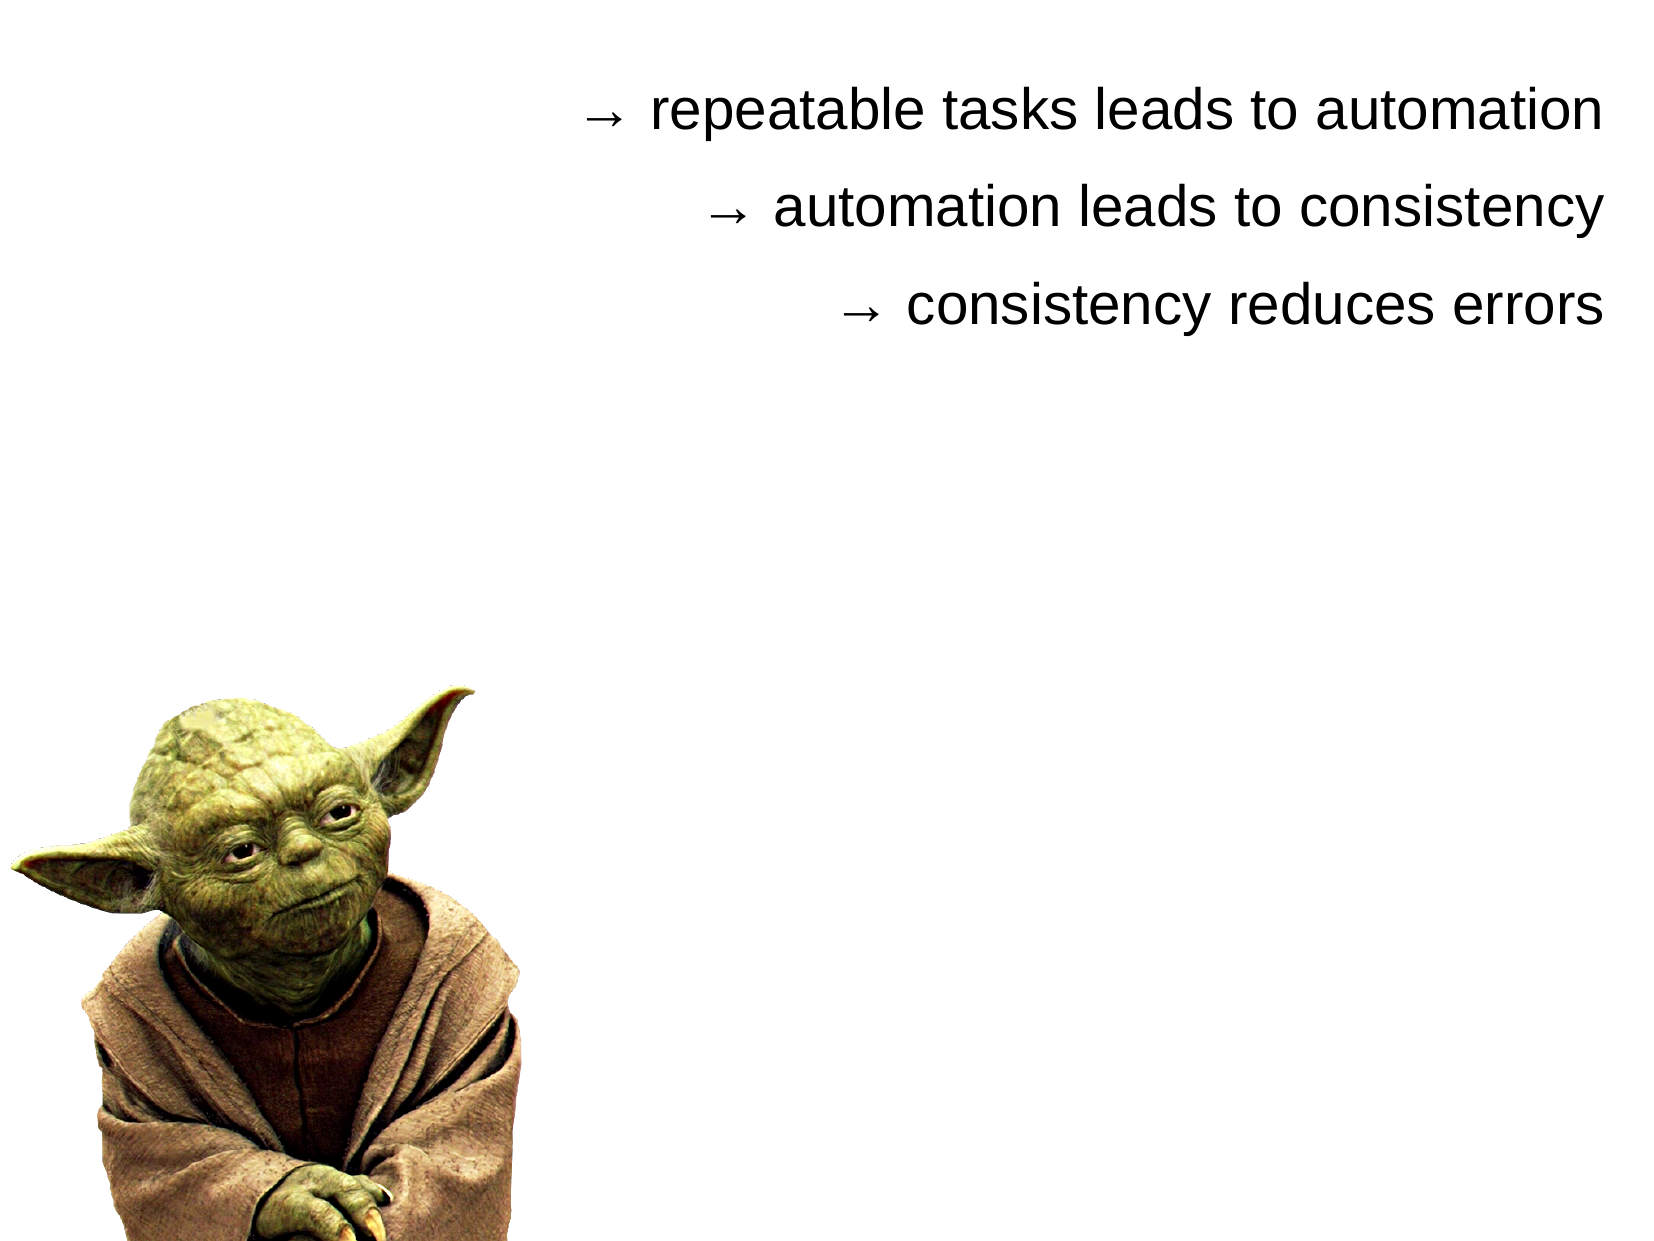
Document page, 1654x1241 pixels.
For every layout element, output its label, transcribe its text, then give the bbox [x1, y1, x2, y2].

picture [0, 616, 709, 1241]
subtitle → repeatable tasks leads to automation → automation leads to consistency → consistency reduces errors [117, 0, 1606, 817]
